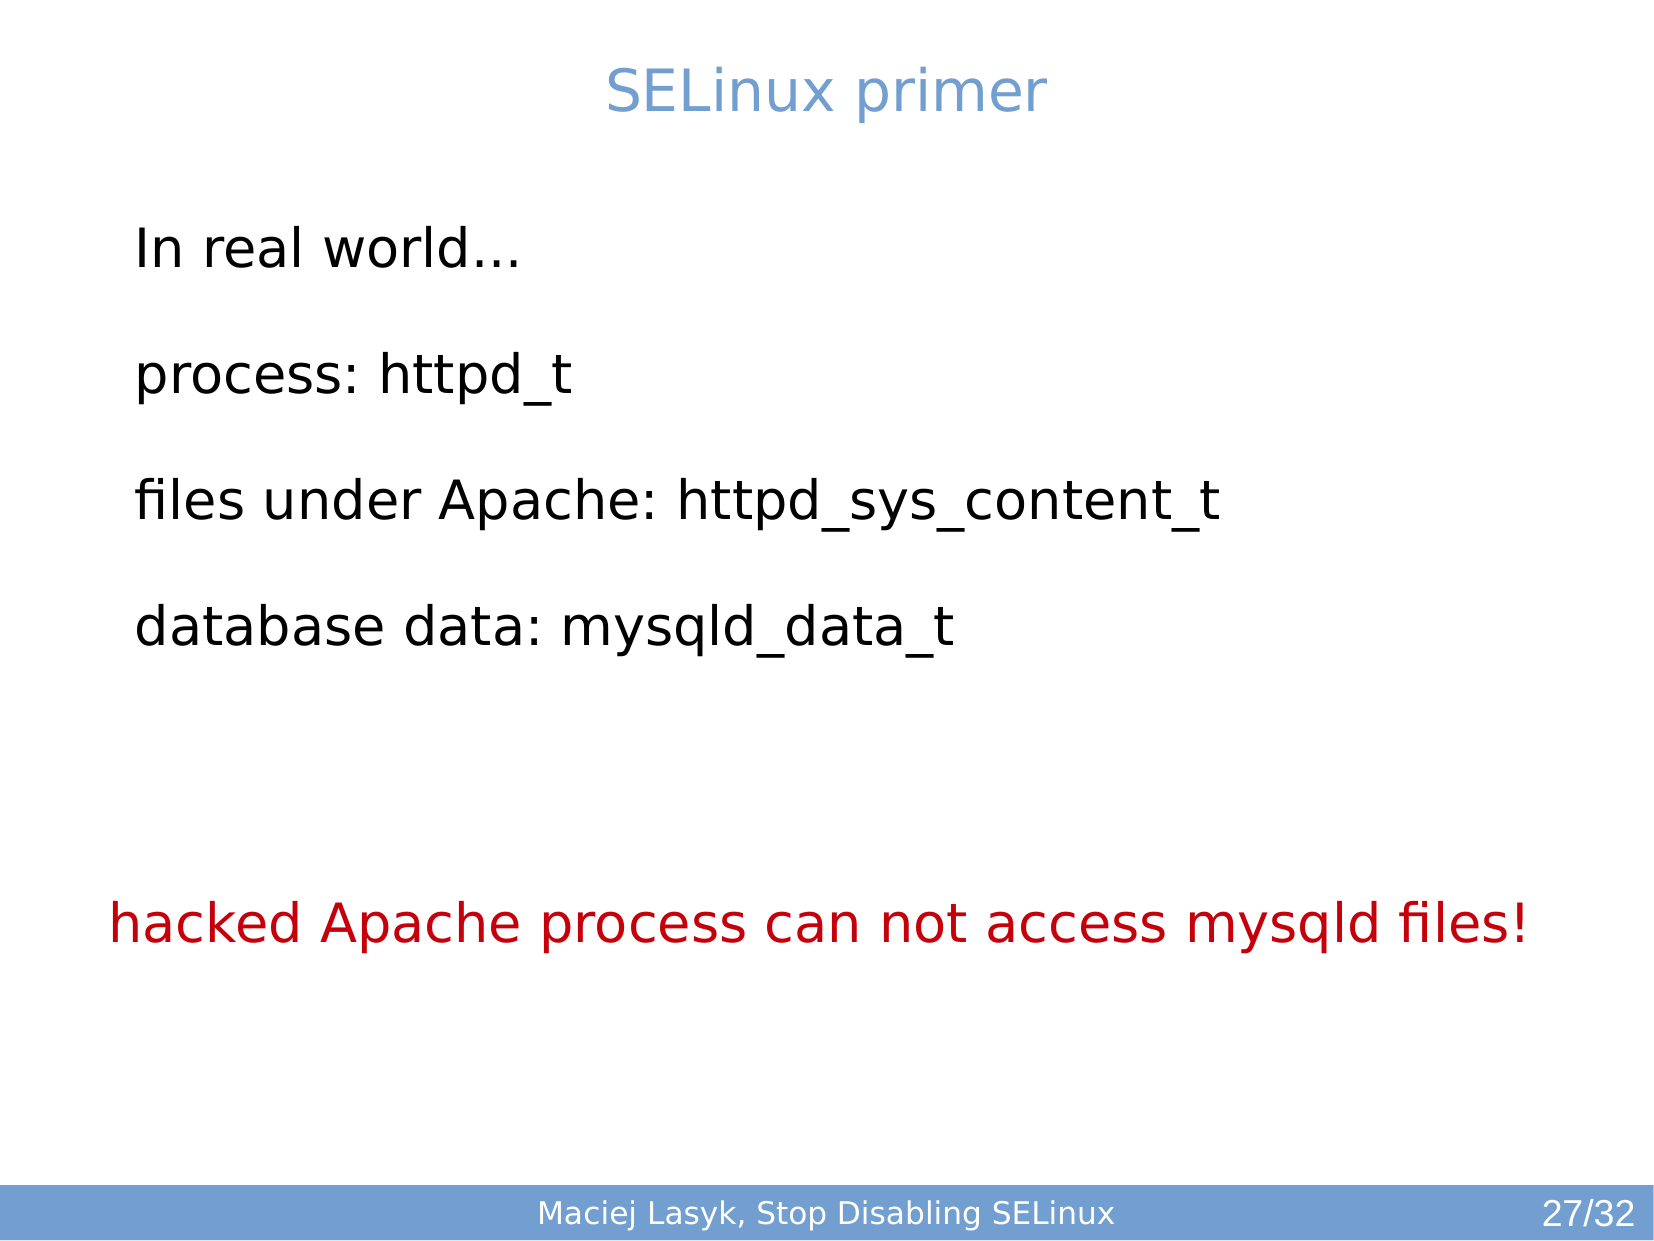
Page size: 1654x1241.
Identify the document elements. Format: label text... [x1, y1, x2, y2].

text_box In real world... process: httpd_t files under Apache: httpd_sys_content_t database data: mysqld_data_t [120, 210, 1238, 666]
text_box SELinux primer [590, 50, 1064, 133]
text_box 27/32 [1516, 1185, 1651, 1241]
text_box Maciej Lasyk, Stop Disabling SELinux [522, 1188, 1132, 1240]
text_box [0, 1185, 1516, 1241]
text_box hacked Apache process can not access mysqld files! [93, 885, 1549, 963]
